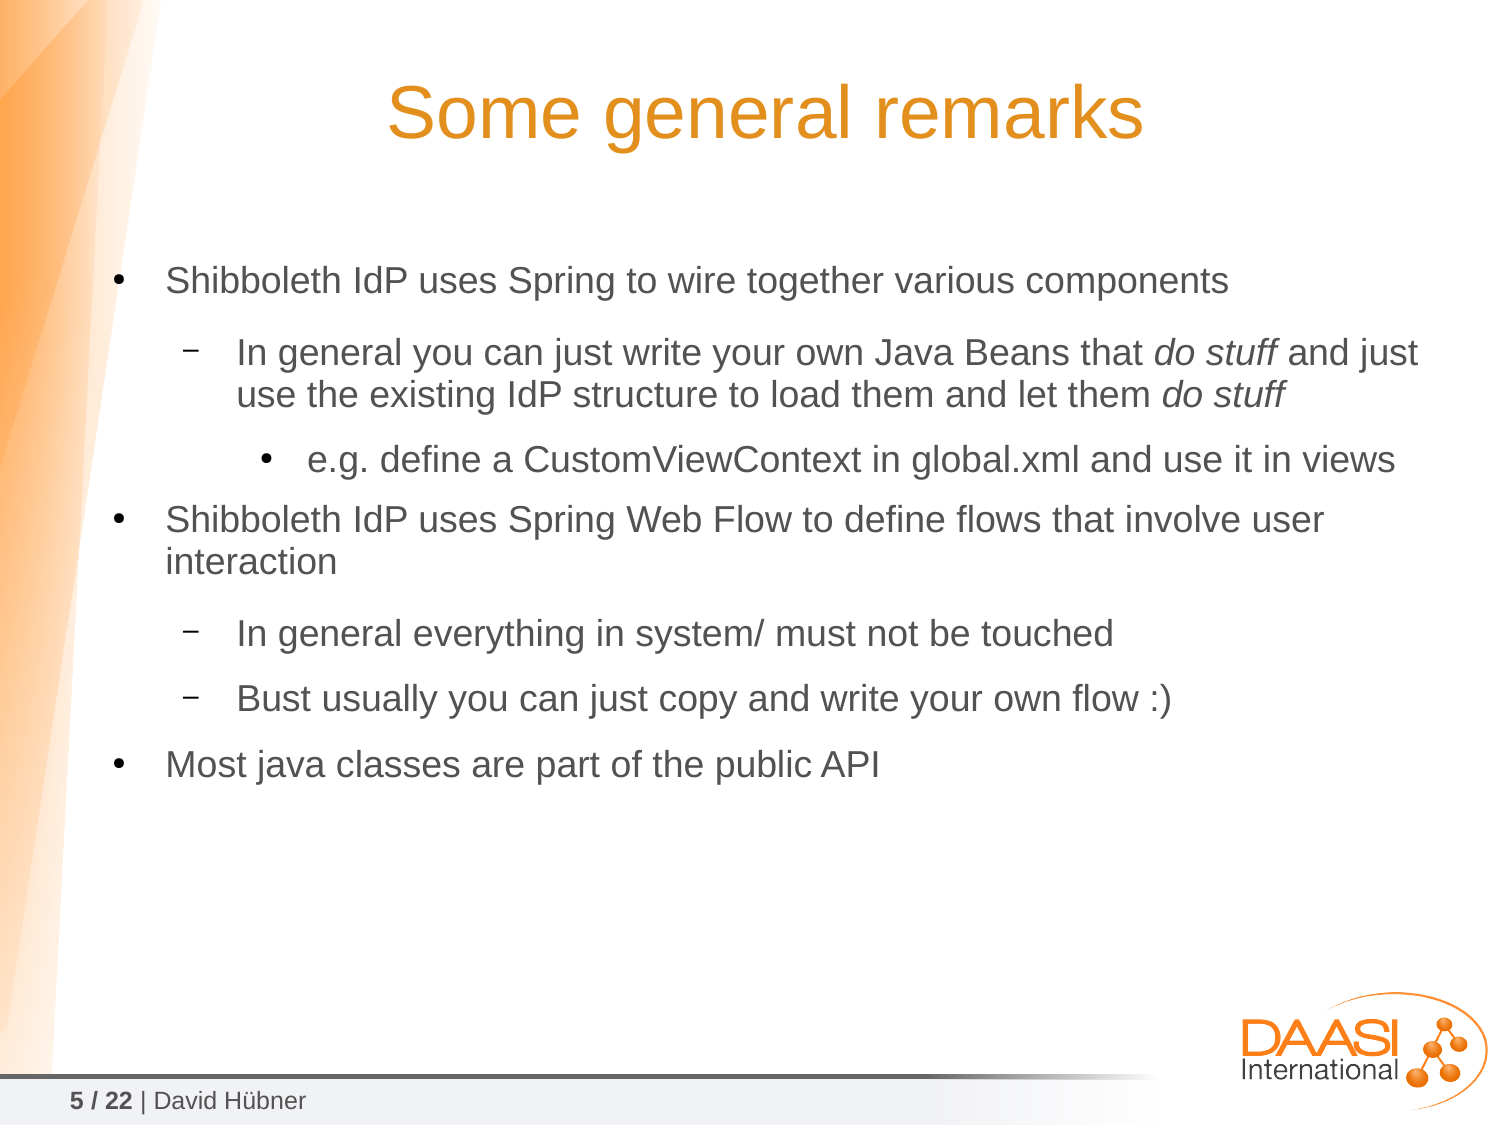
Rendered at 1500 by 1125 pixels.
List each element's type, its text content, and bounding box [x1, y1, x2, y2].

title Some general remarks [91, 48, 1441, 178]
list Shibboleth IdP uses Spring to wire together various components In general you can just write your own Java Beans that do stuff and just use the existing IdP structure to load them and let them do stuff e.g. define a CustomViewContext in global.xml and use it in views Shibboleth IdP uses Spring Web Flow to define flows that involve user interaction In general everything in system/ must not be touched Bust usually you can just copy and write your own flow :) Most java classes are part of the public API [94, 259, 1441, 913]
picture [1240, 992, 1500, 1111]
